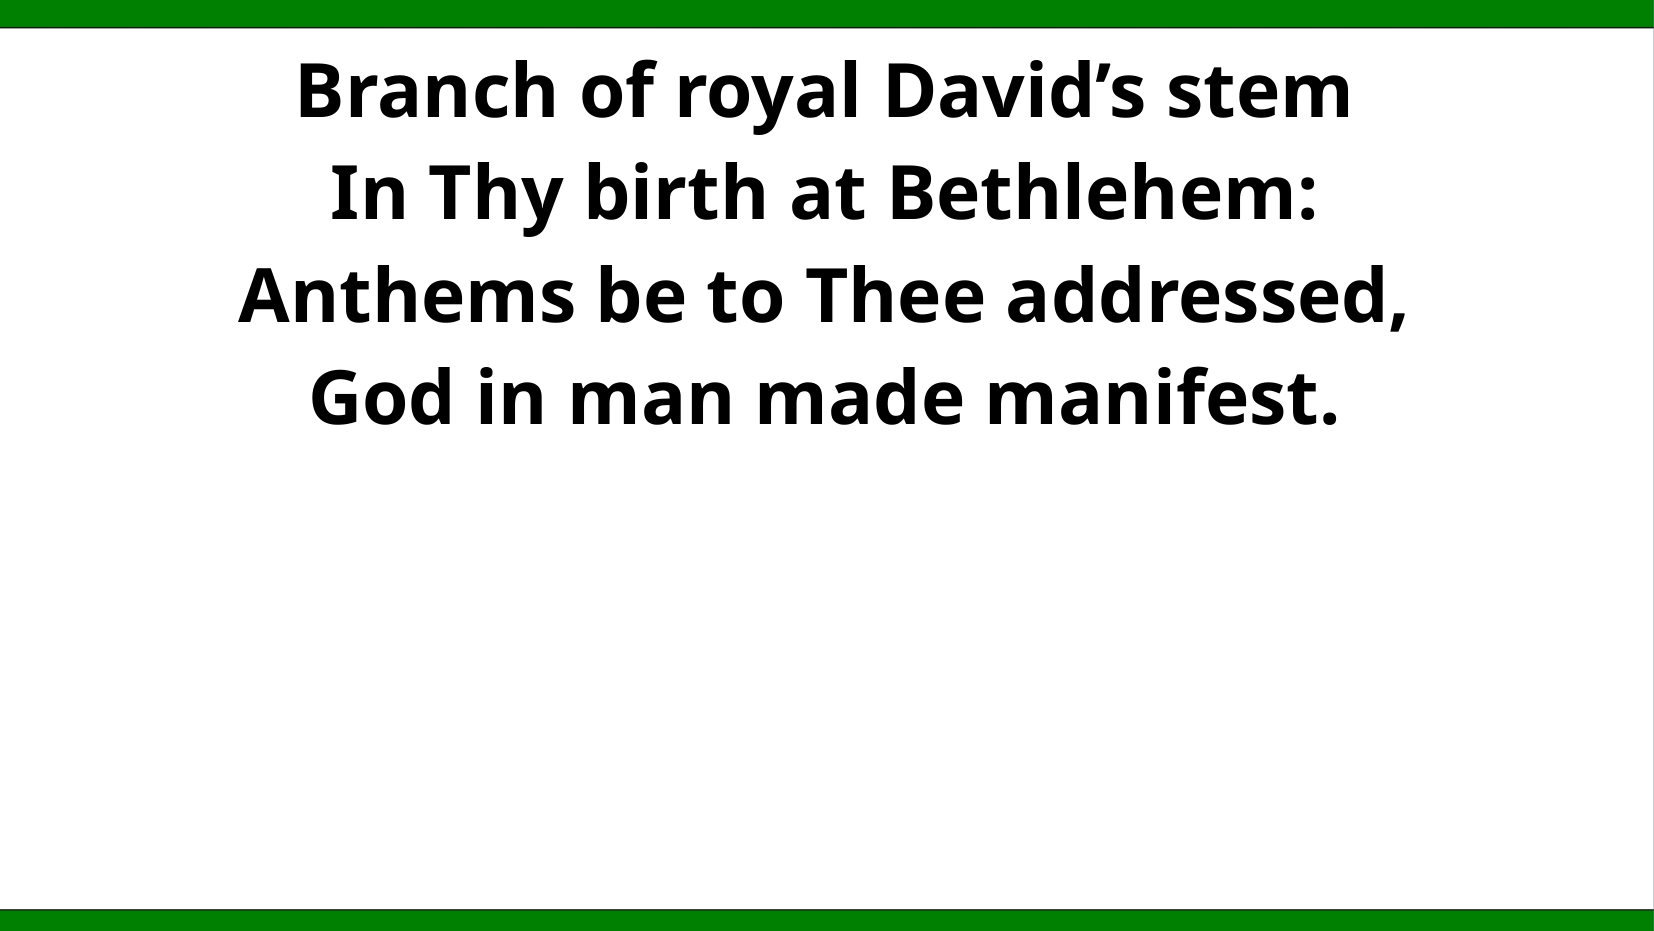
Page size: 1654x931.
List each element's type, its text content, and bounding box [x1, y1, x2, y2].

picture [0, 0, 1654, 931]
text_box Branch of royal David’s stem In Thy birth at Bethlehem: Anthems be to Thee addressed, God in man made manifest. [90, 30, 1561, 445]
